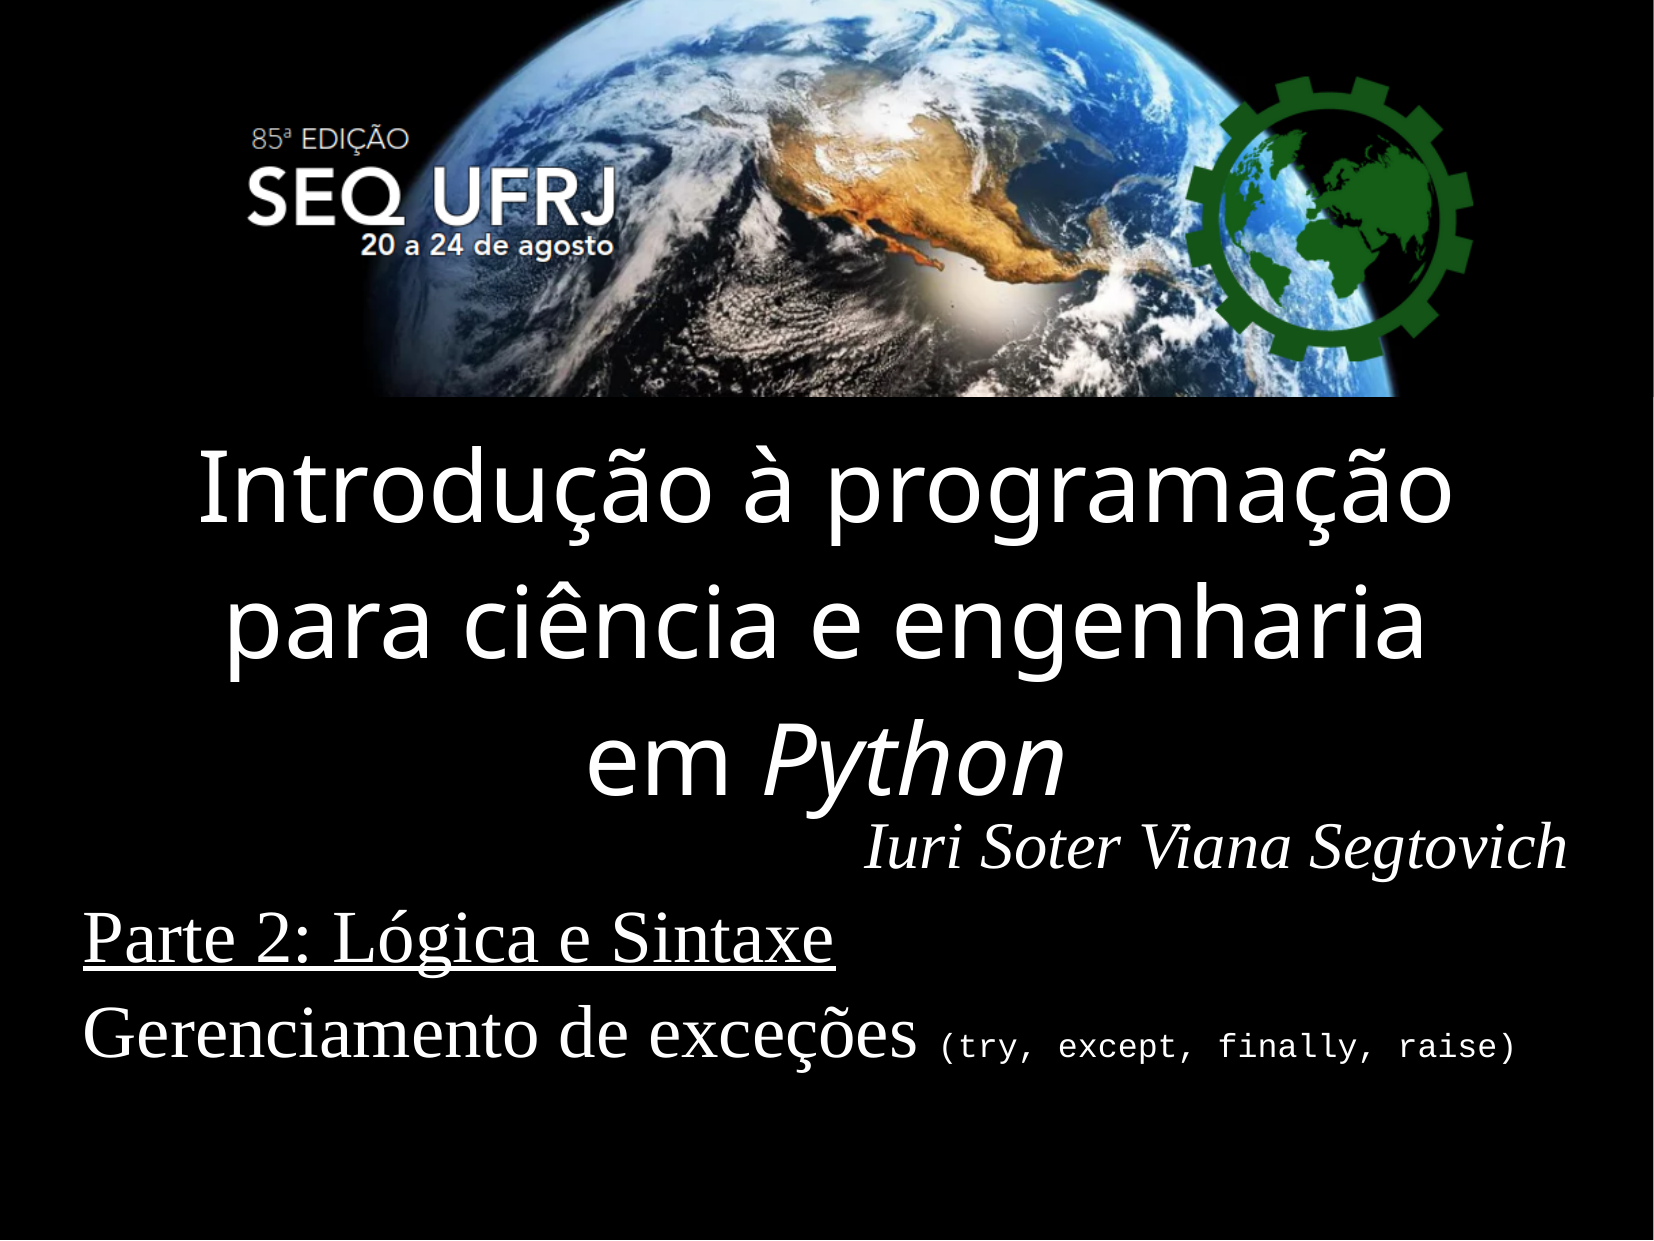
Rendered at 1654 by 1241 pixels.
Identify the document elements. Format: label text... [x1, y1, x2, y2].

list Iuri Soter Viana Segtovich Parte 2: Lógica e Sintaxe Gerenciamento de exceções (try, except, finally, raise) [82, 809, 1571, 1241]
picture [0, 0, 1654, 397]
title Introdução à programação para ciência e engenharia em Python [82, 445, 1571, 795]
